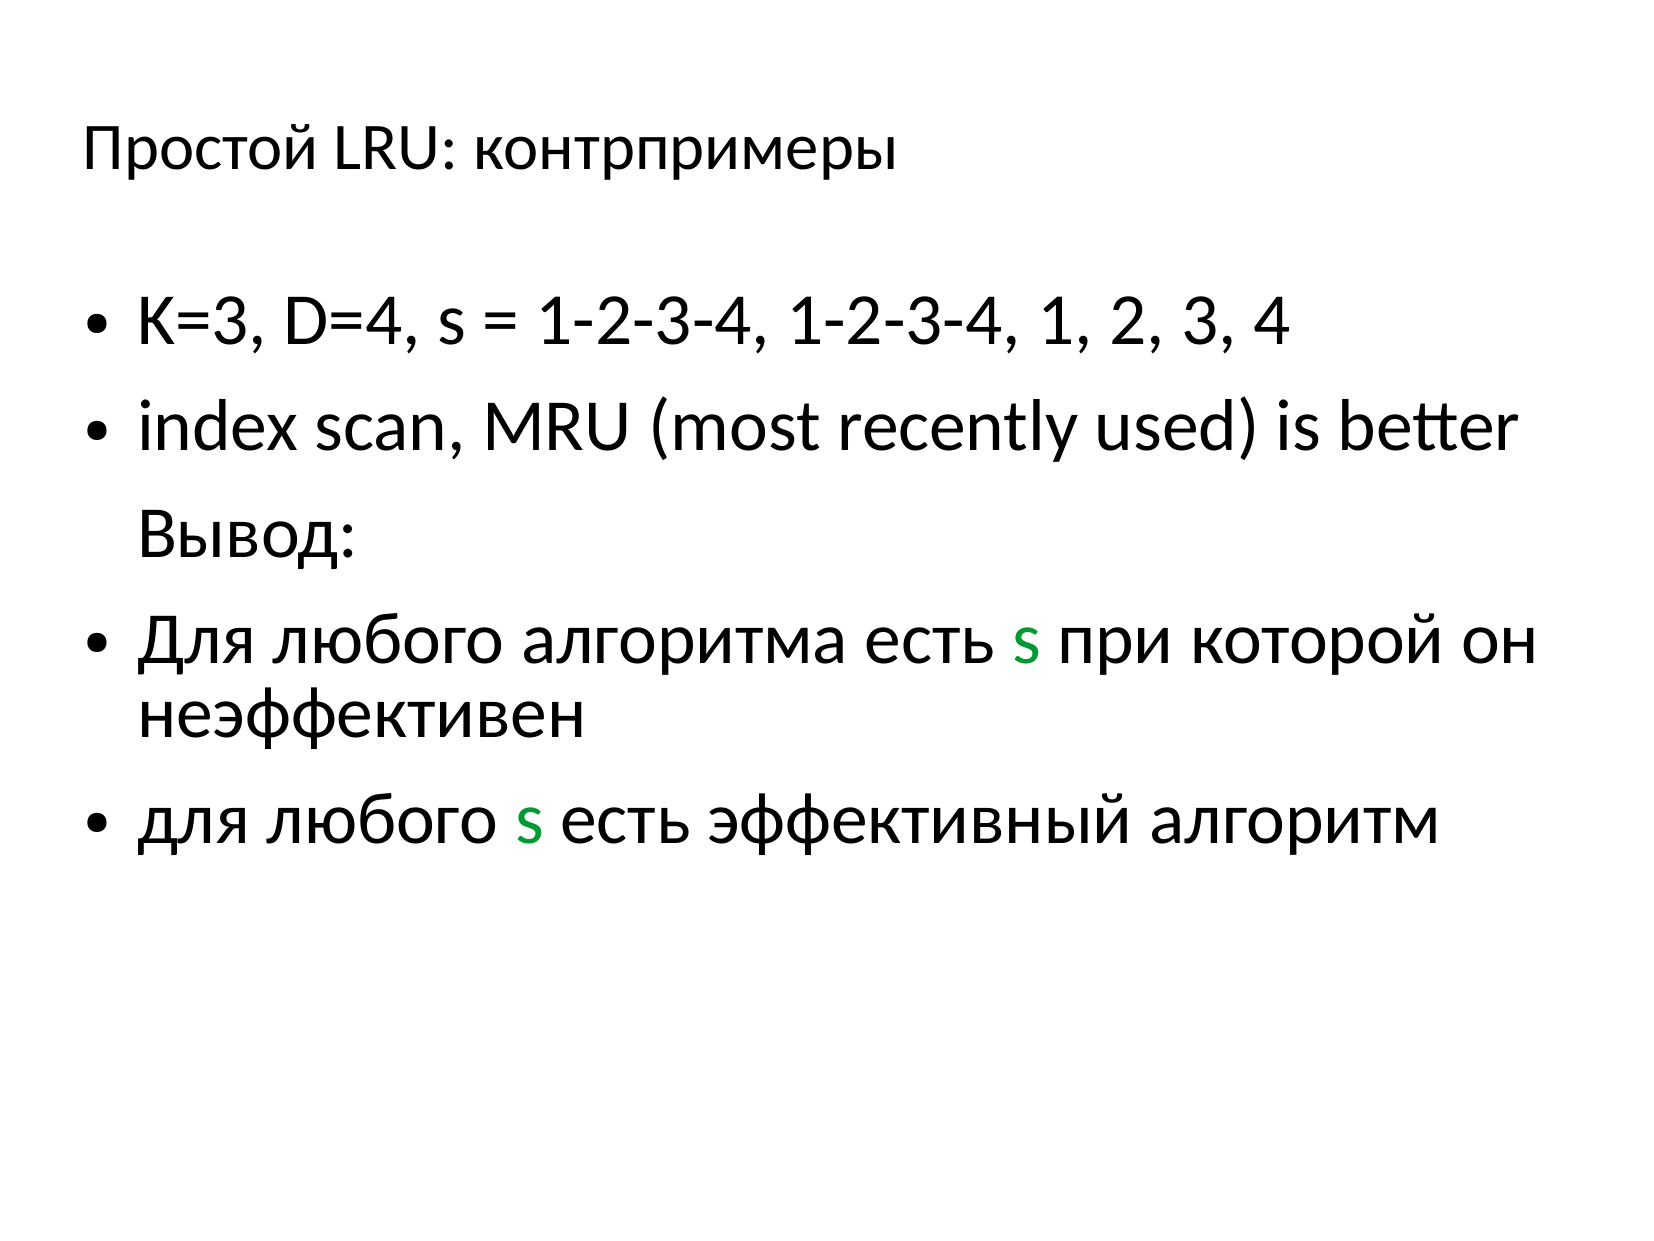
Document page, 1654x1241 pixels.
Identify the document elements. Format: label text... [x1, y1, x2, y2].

list K=3, D=4, s = 1-2-3-4, 1-2-3-4, 1, 2, 3, 4 index scan, MRU (most recently used) is better Вывод: Для любого алгоритма есть s при которой он неэффективен для любого s есть эффективный алгоритм [66, 289, 1555, 1108]
title Простой LRU: контрпримеры [82, 49, 1571, 257]
